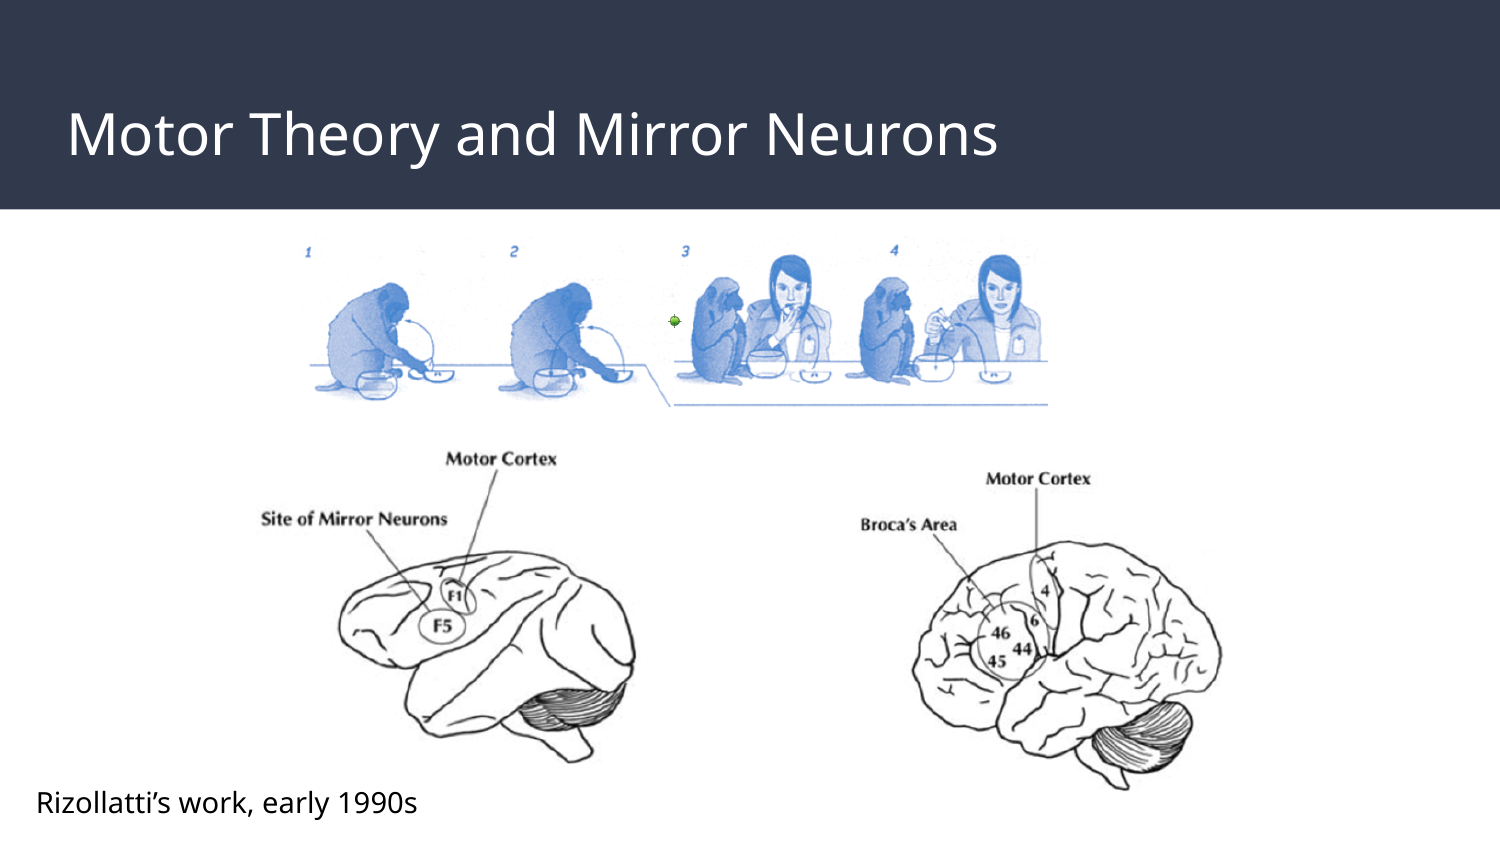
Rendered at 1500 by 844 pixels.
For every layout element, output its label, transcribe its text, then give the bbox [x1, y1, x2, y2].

text_box Rizollatti’s work, early 1990s [20, 769, 531, 831]
title Motor Theory and Mirror Neurons [51, 82, 1449, 185]
picture [249, 218, 1251, 797]
